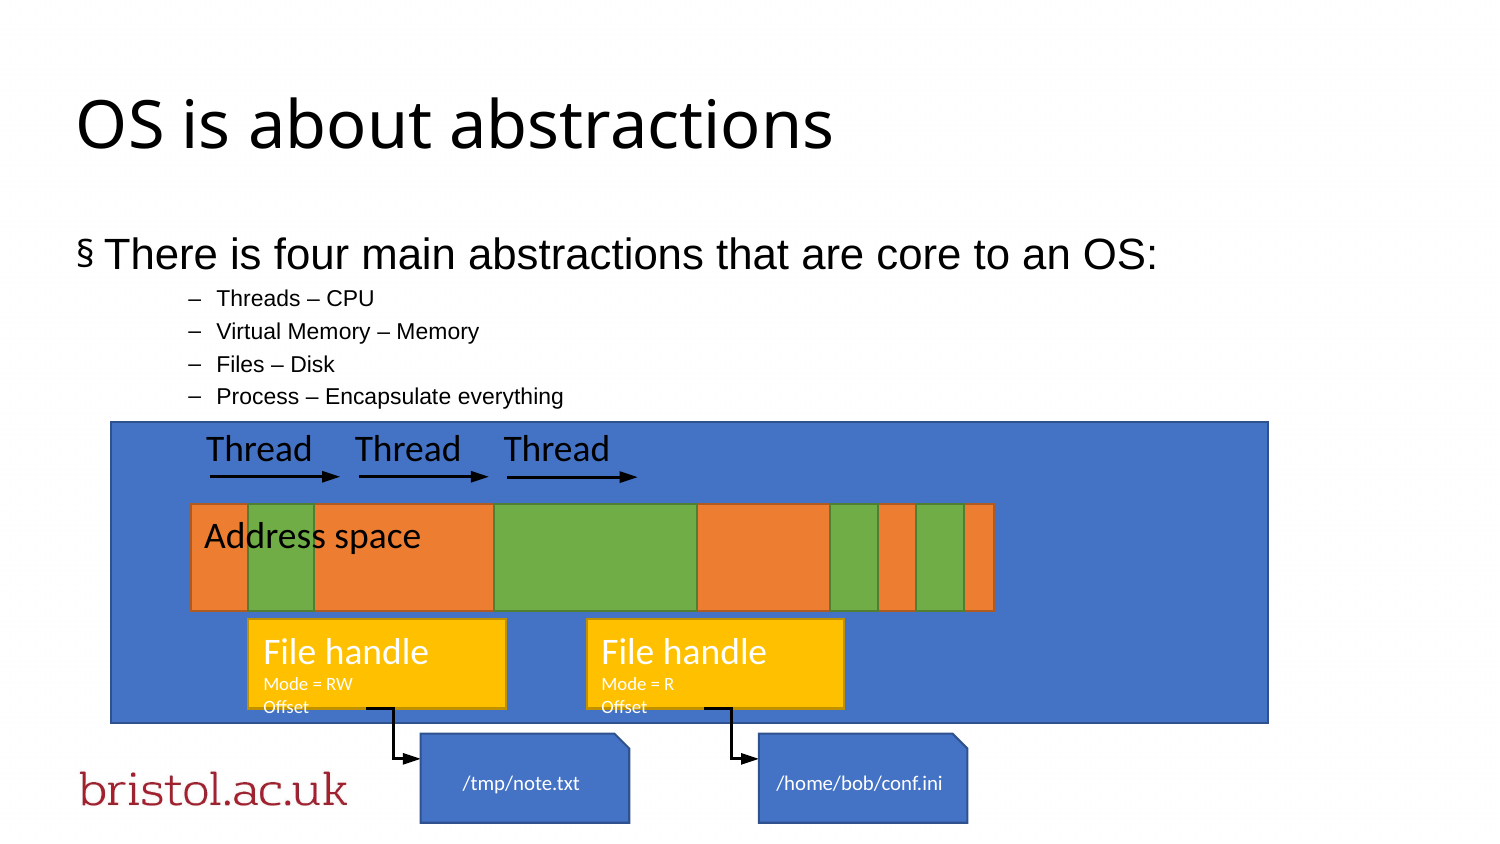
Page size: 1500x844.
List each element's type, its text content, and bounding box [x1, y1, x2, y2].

text_box File handle Mode = RW Offset [248, 619, 506, 708]
text_box /home/bob/conf.ini [758, 733, 968, 823]
text_box Address space [189, 503, 439, 565]
title OS is about abstractions [60, 44, 1440, 209]
text_box [479, 422, 488, 476]
text_box [330, 422, 339, 476]
text_box Thread [339, 416, 479, 477]
list There is four main abstractions that are core to an OS: Threads – CPU Virtual Memory – Memory Files – Disk Process – Encapsulate everything [60, 224, 1440, 699]
text_box [111, 422, 1268, 723]
text_box File handle Mode = R Offset [587, 619, 844, 708]
text_box Thread [190, 416, 330, 477]
text_box /tmp/note.txt [420, 733, 630, 823]
text_box Thread [488, 416, 628, 478]
